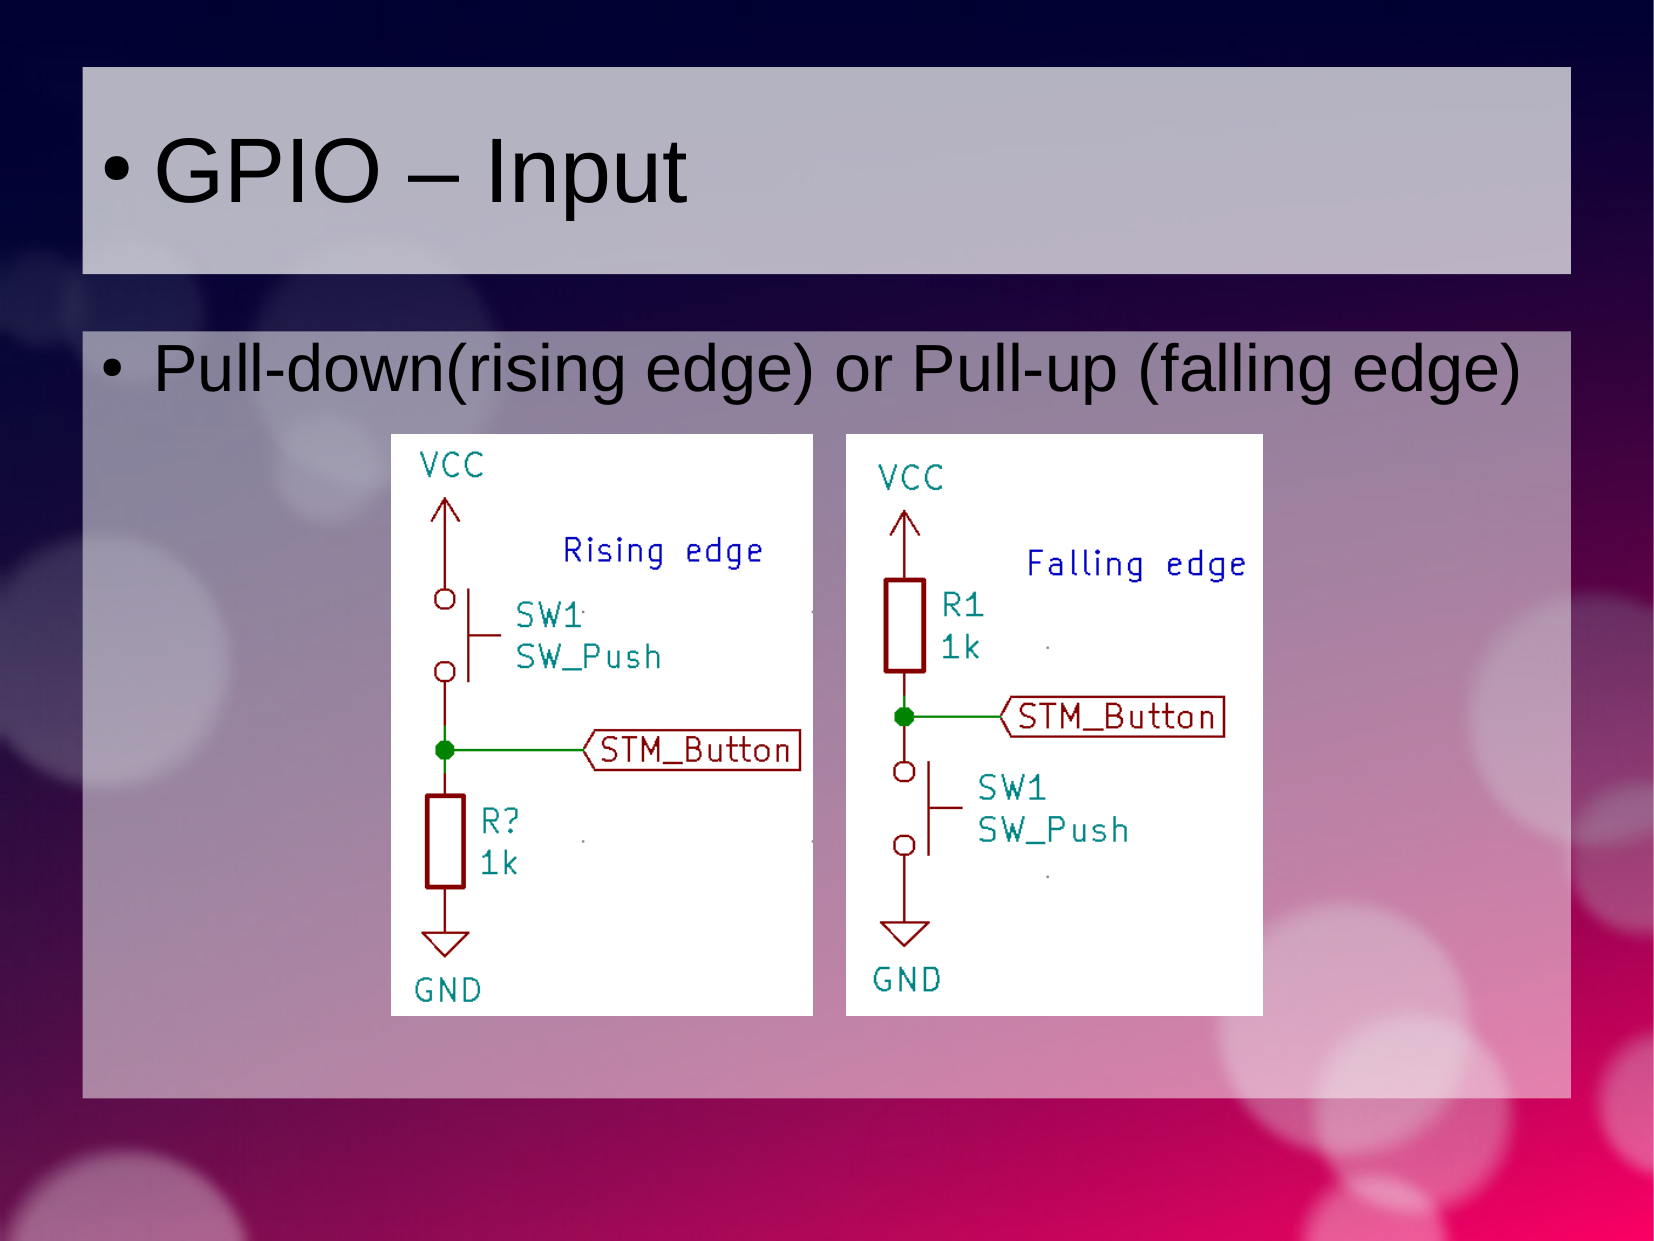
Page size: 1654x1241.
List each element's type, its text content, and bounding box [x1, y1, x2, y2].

title GPIO – Input [82, 67, 1571, 275]
picture [0, 0, 1654, 1241]
list Pull-down(rising edge) or Pull-up (falling edge) [82, 331, 1571, 1099]
